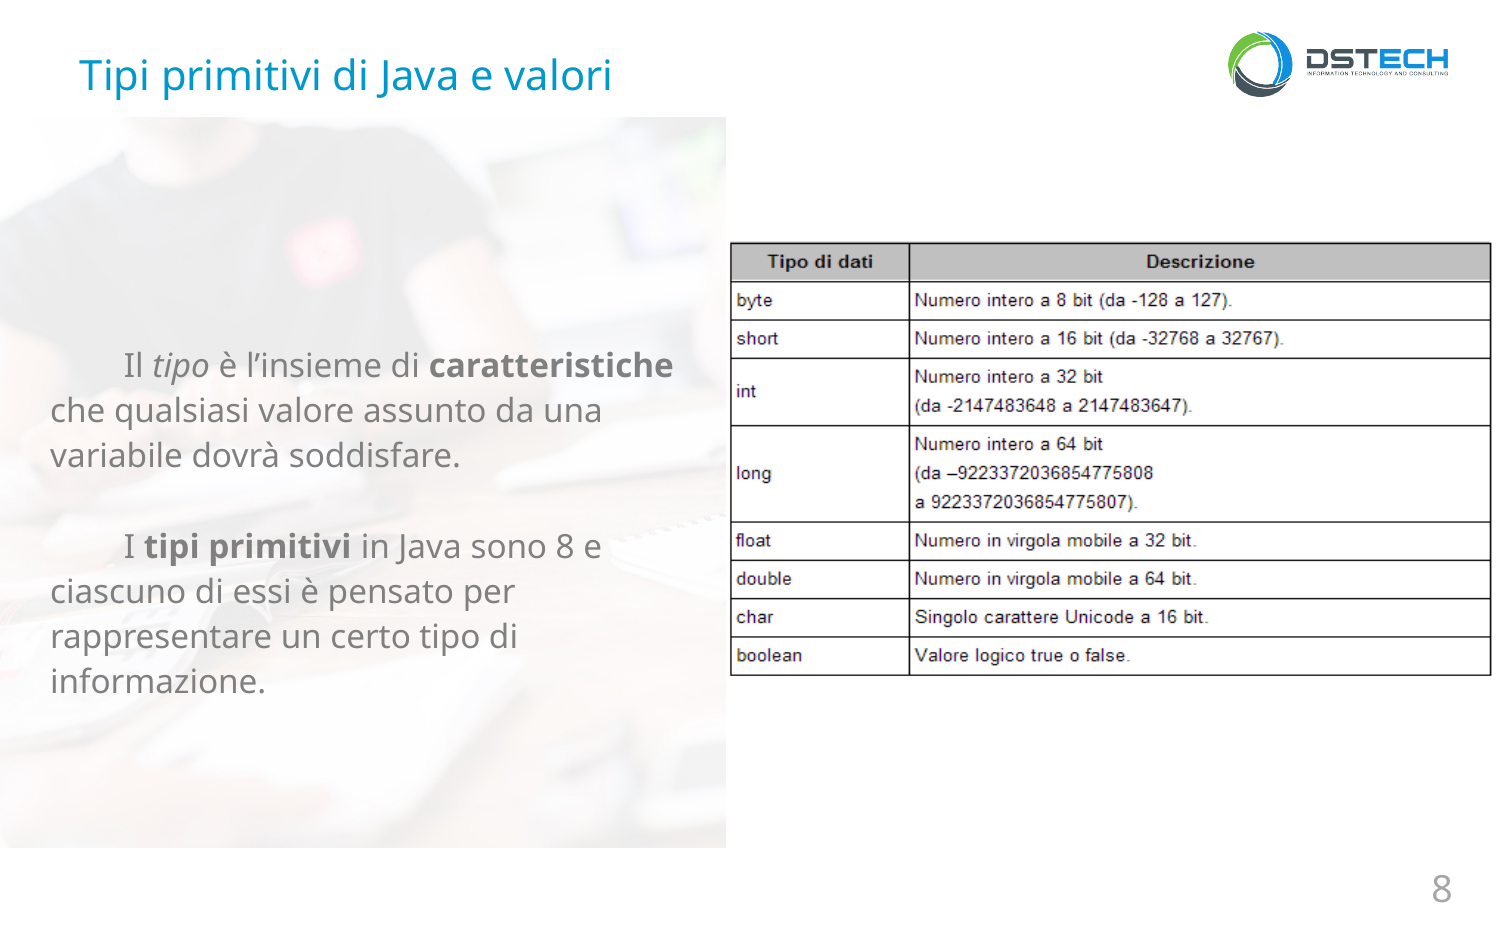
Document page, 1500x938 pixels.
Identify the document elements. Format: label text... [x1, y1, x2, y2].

picture [726, 239, 1496, 680]
picture [0, 117, 726, 848]
text_box 8 [1358, 864, 1460, 910]
text_box Tipi primitivi di Java e valori [64, 41, 1152, 101]
text_box [726, 114, 1500, 863]
text_box Il tipo è l’insieme di caratteristiche che qualsiasi valore assunto da una variabile dovrà soddisfare. I tipi primitivi in Java sono 8 e ciascuno di essi è pensato per rappresentare un certo tipo di informazione. [35, 153, 727, 938]
picture [1228, 31, 1448, 97]
